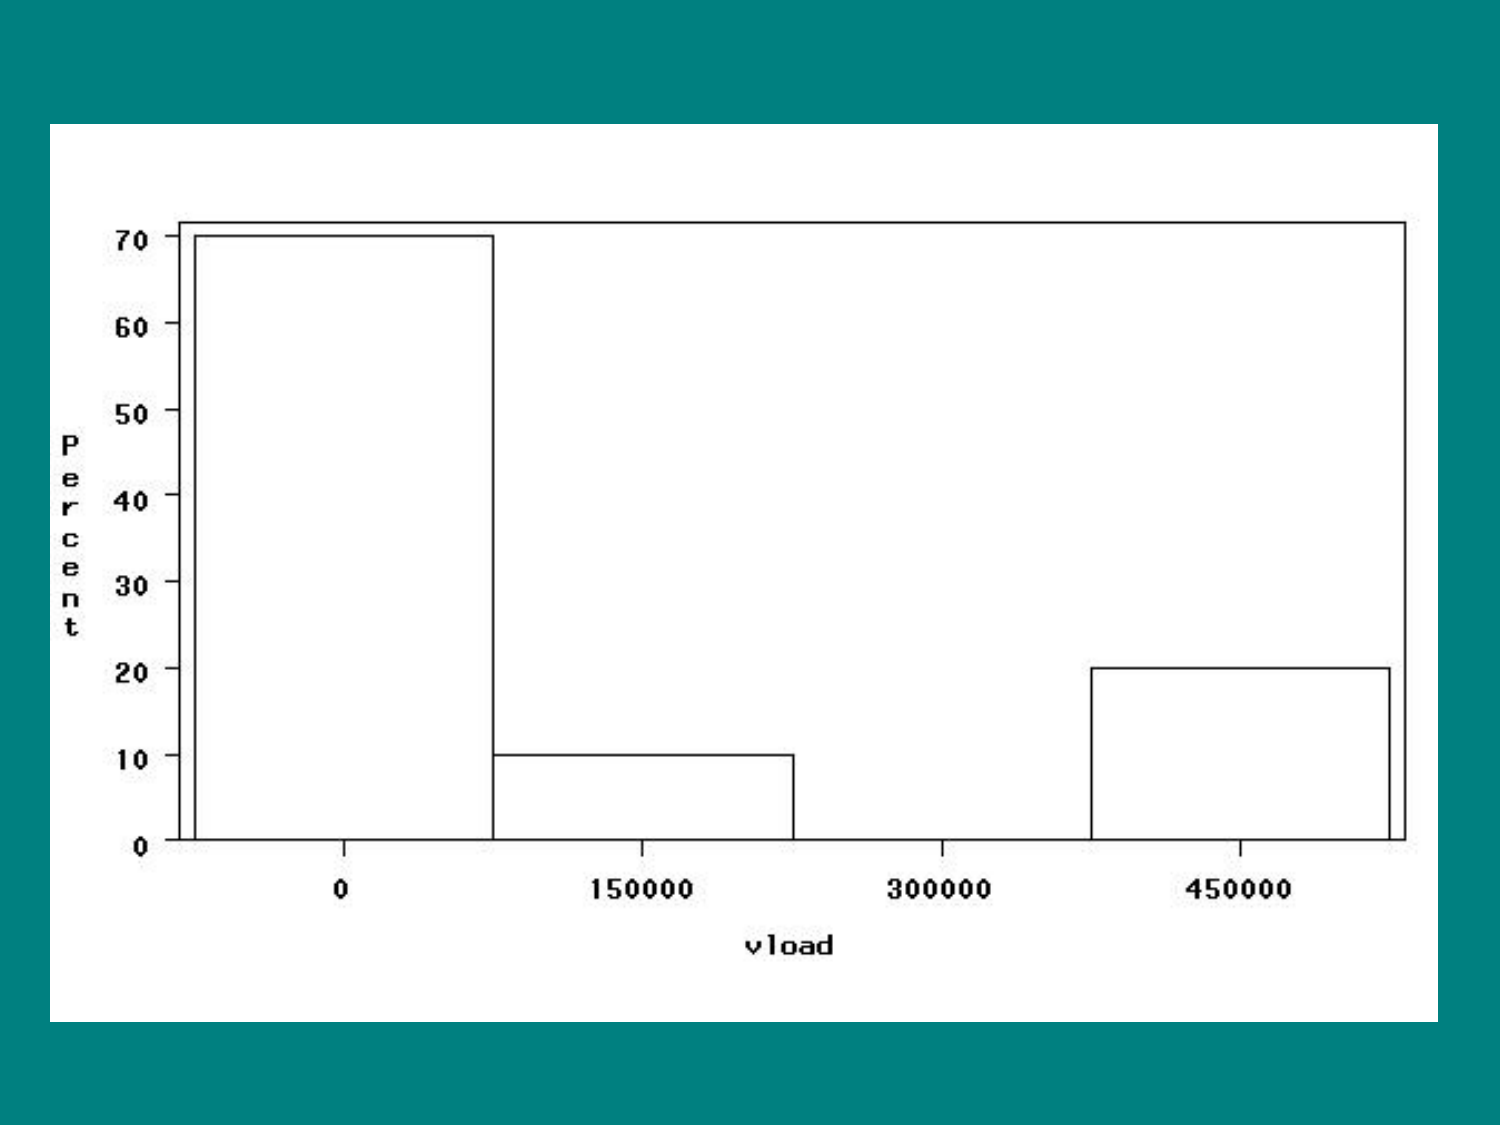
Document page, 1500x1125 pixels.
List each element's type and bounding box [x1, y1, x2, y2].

picture [50, 124, 1438, 1022]
